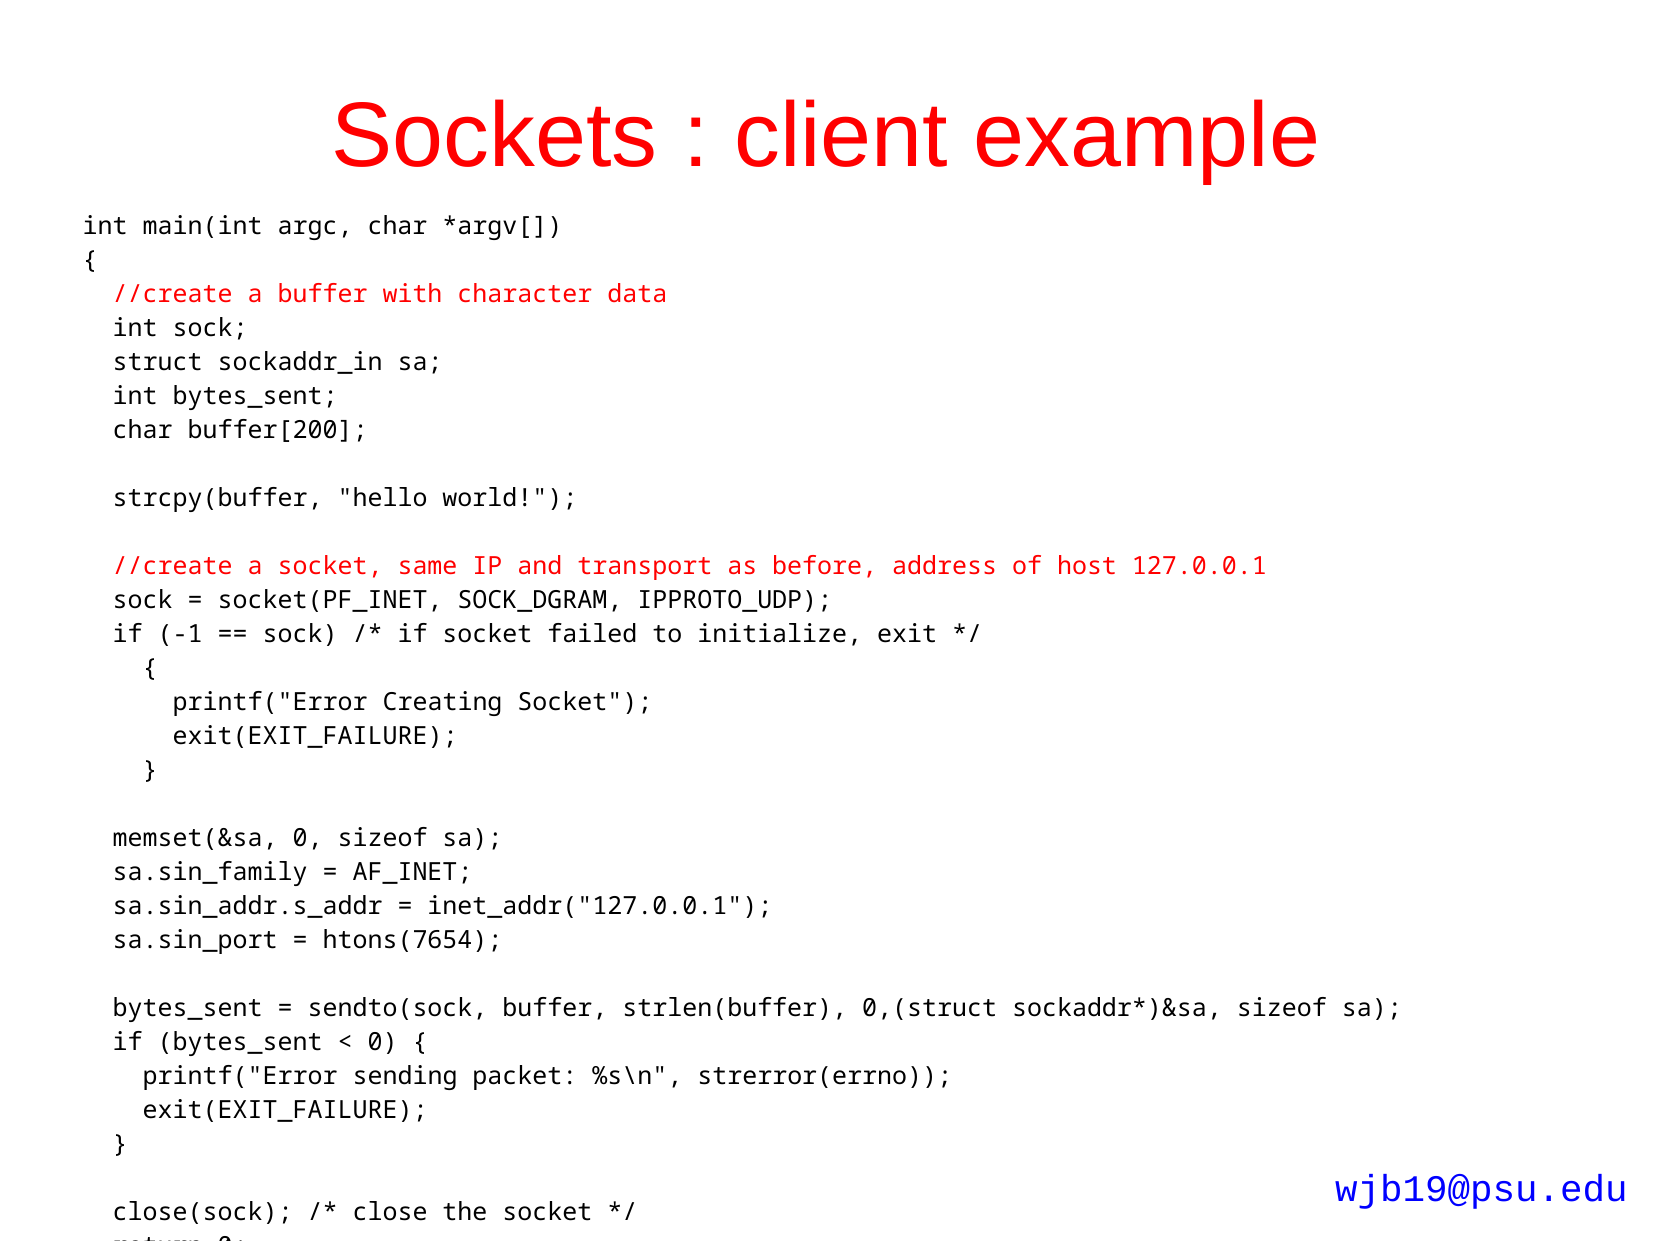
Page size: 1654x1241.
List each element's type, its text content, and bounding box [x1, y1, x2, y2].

text_box wjb19@psu.edu [1320, 1162, 1643, 1220]
title Sockets : client example [82, 31, 1571, 207]
subtitle int main(int argc, char *argv[]) { //create a buffer with character data int sock; struct sockaddr_in sa; int bytes_sent; char buffer[200]; strcpy(buffer, "hello world!"); //create a socket, same IP and transport as before, address of host 127.0.0.1 sock = socket(PF_INET, SOCK_DGRAM, IPPROTO_UDP); if (-1 == sock) /* if socket failed to initialize, exit */ { printf("Error Creating Socket"); exit(EXIT_FAILURE); } memset(&sa, 0, sizeof sa); sa.sin_family = AF_INET; sa.sin_addr.s_addr = inet_addr("127.0.0.1"); sa.sin_port = htons(7654); bytes_sent = sendto(sock, buffer, strlen(buffer), 0,(struct sockaddr*)&sa, sizeof sa); if (bytes_sent < 0) { printf("Error sending packet: %s\n", strerror(errno)); exit(EXIT_FAILURE); } close(sock); /* close the socket */ return 0; } You can monitor sockets by using the netstat facility, which takes it's data from /proc/net [82, 207, 1571, 1195]
